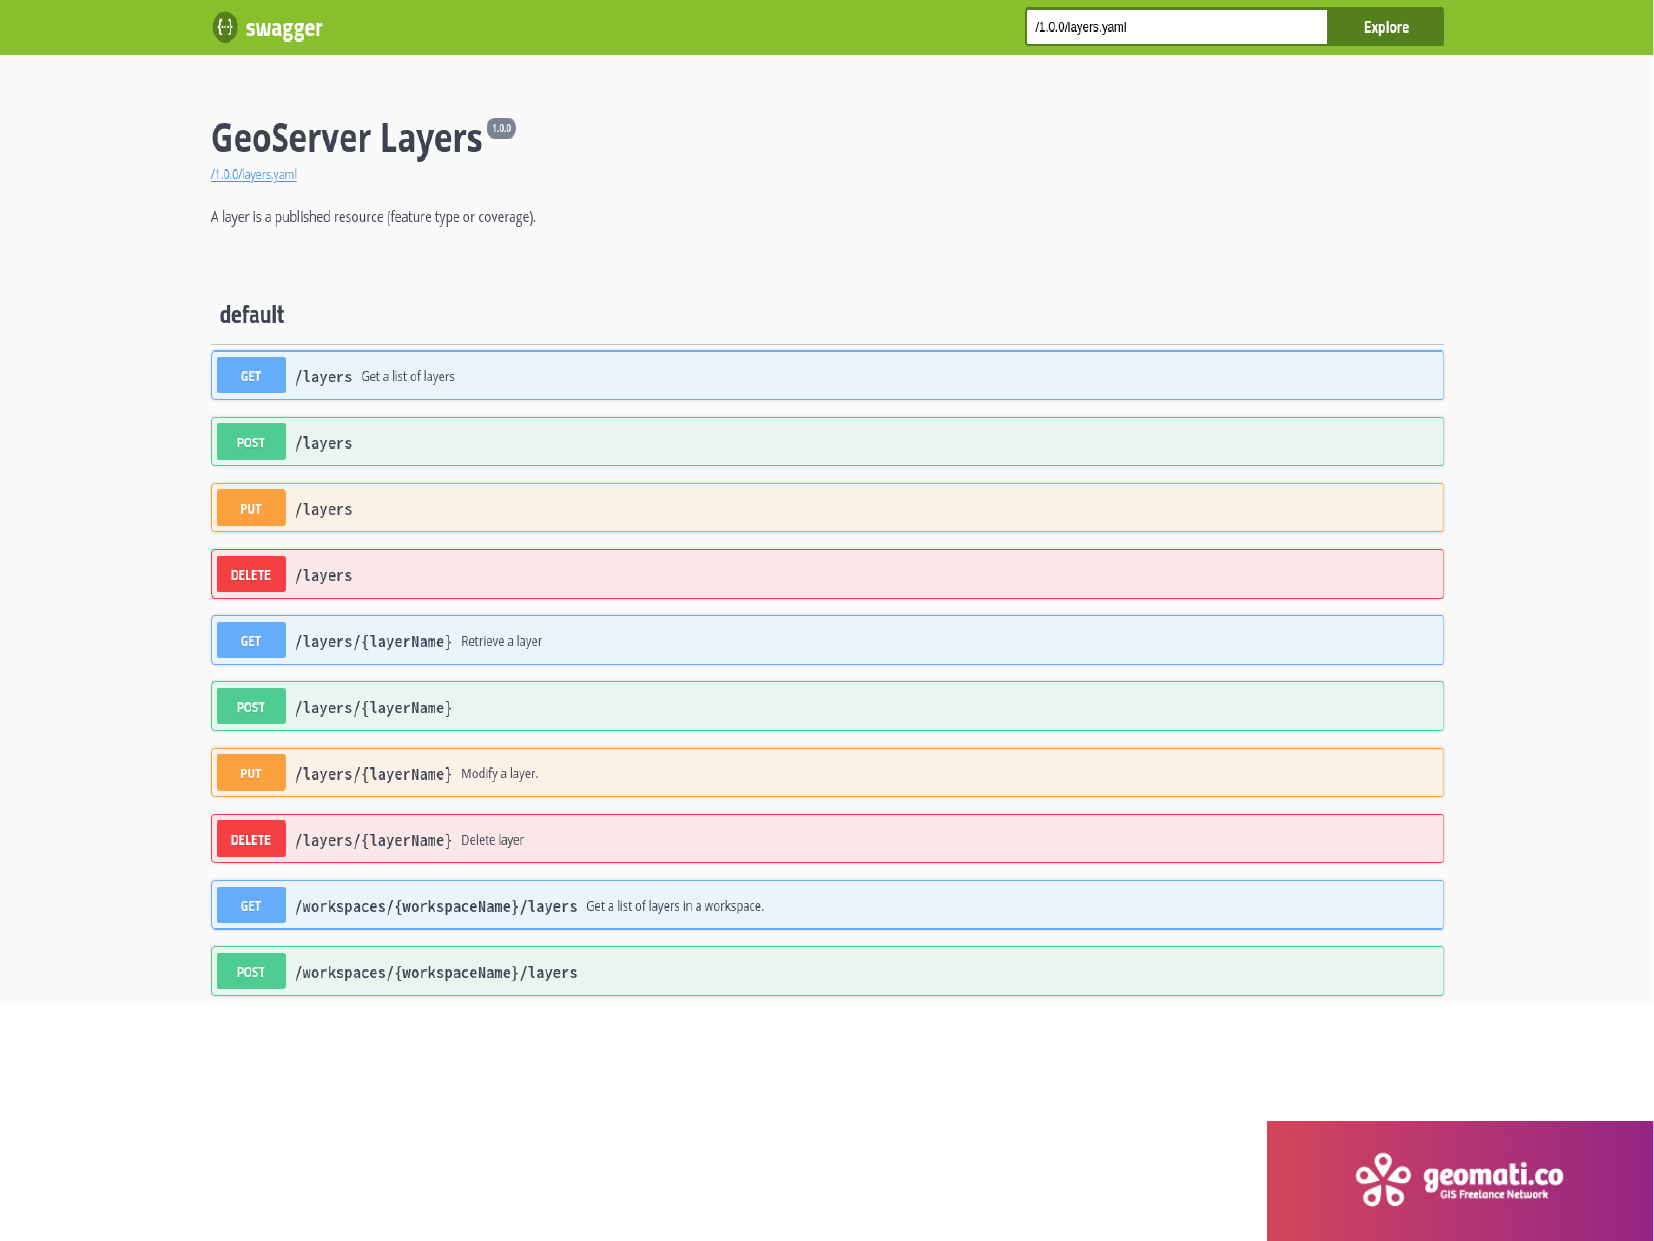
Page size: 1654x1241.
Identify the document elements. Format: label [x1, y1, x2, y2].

picture [1267, 1121, 1654, 1241]
picture [0, 0, 1654, 1004]
